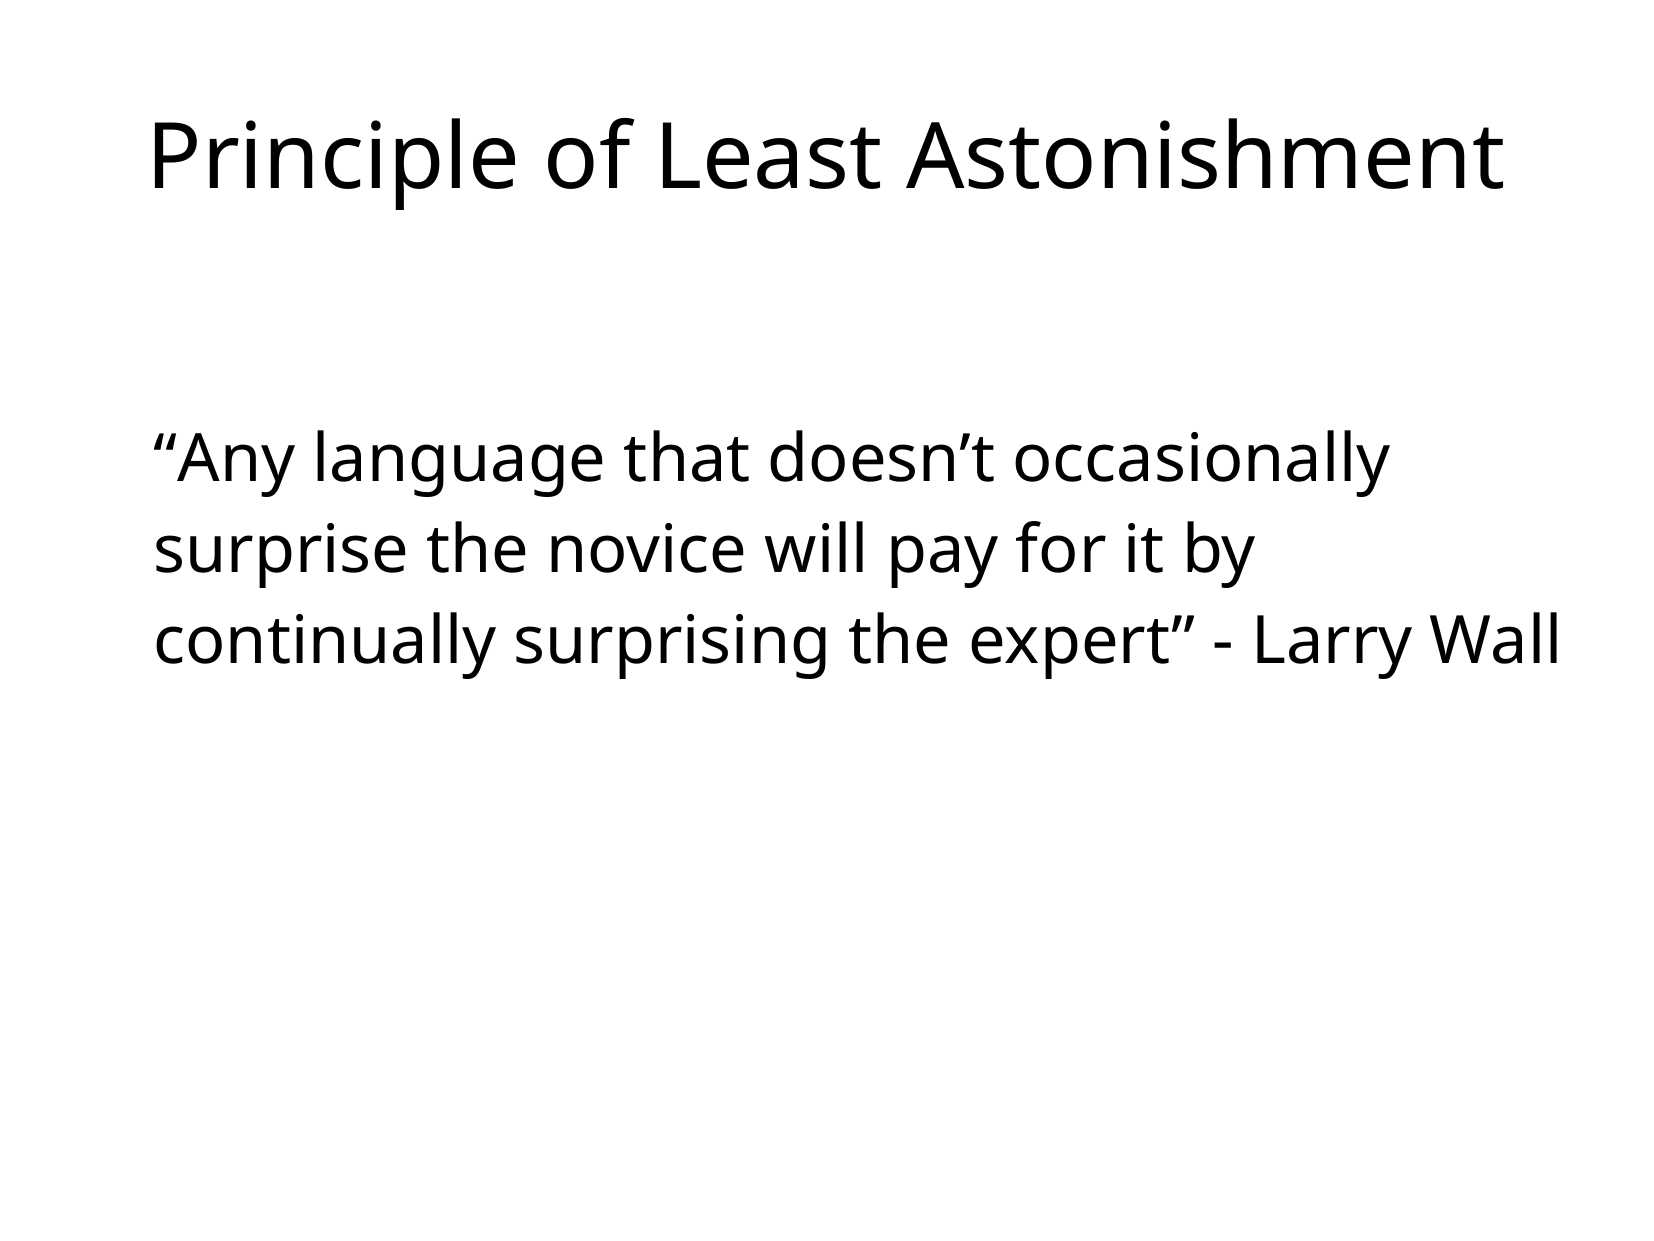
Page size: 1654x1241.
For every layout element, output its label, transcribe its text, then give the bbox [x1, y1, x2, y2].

list “Any language that doesn’t occasionally surprise the novice will pay for it by continually surprising the expert” - Larry Wall [82, 290, 1571, 1109]
title Principle of Least Astonishment [82, 49, 1571, 257]
